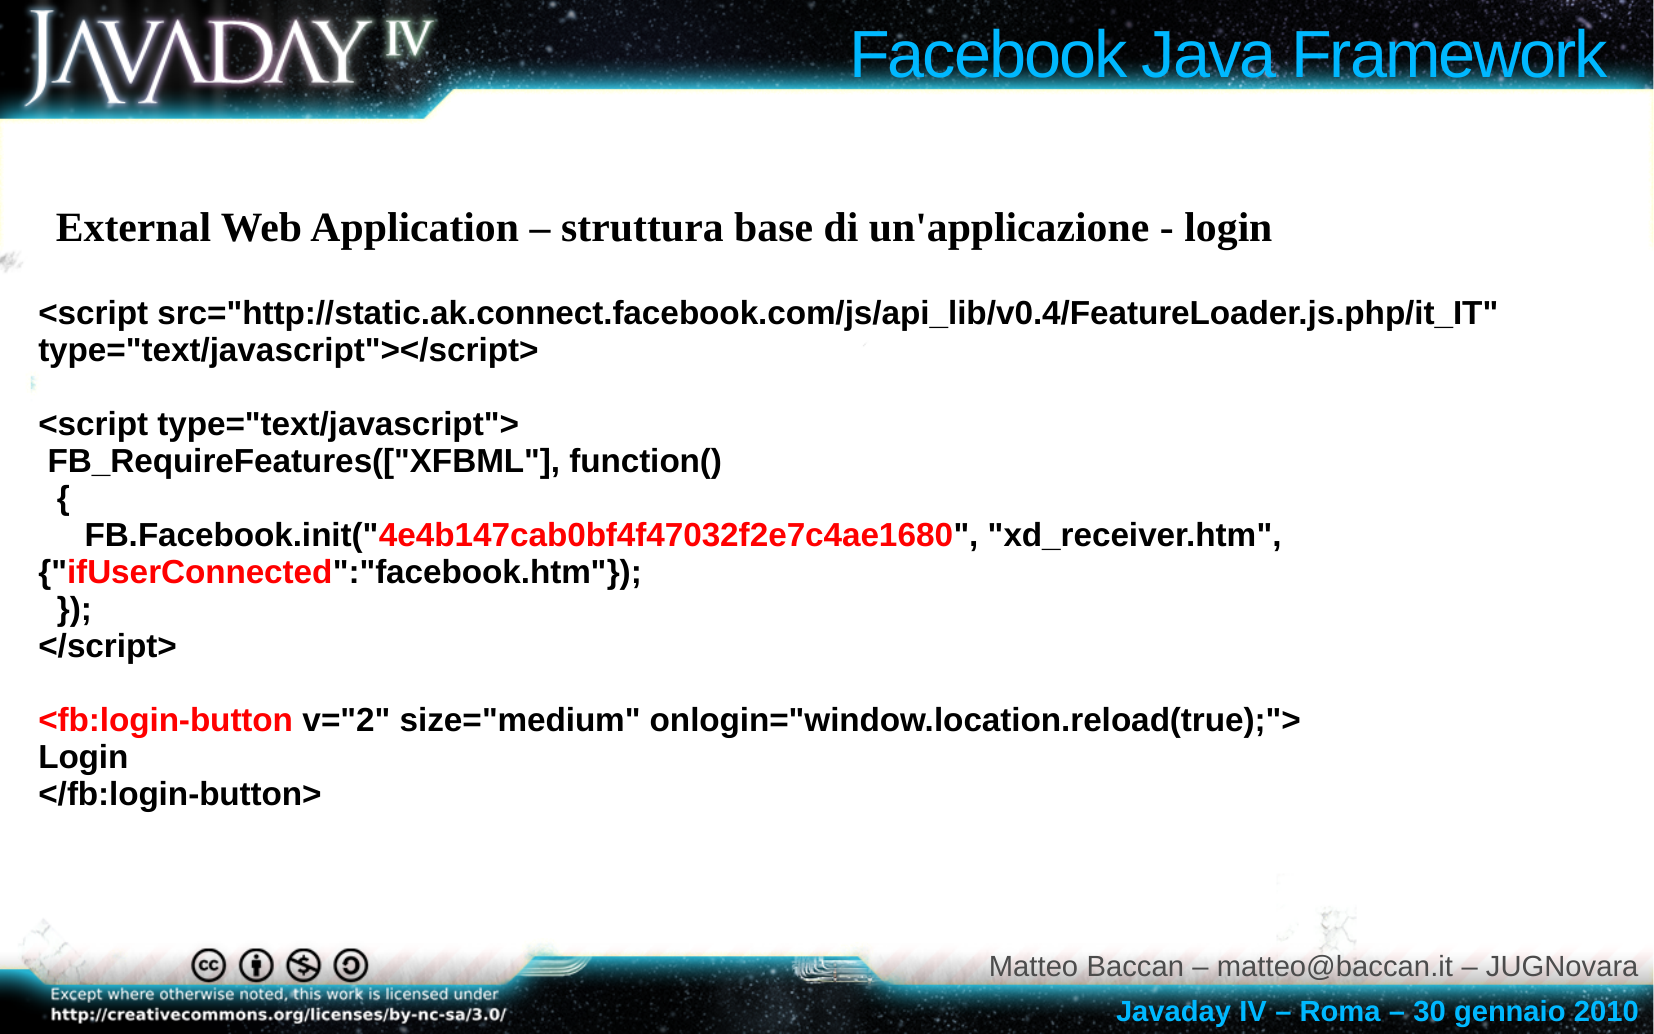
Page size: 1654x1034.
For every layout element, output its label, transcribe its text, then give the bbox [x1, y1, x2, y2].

picture [0, 0, 1654, 1034]
text_box <script src="http://static.ak.connect.facebook.com/js/api_lib/v0.4/FeatureLoader.js.php/it_IT" type="text/javascript"></script> <script type="text/javascript"> FB_RequireFeatures(["XFBML"], function() { FB.Facebook.init("4e4b147cab0bf4f47032f2e7c4ae1680", "xd_receiver.htm", {"ifUserConnected":"facebook.htm"}); }); </script> <fb:login-button v="2" size="medium" onlogin="window.location.reload(true);"> Login </fb:login-button> [23, 287, 1579, 876]
text_box External Web Application – struttura base di un'applicazione - login [41, 173, 1623, 236]
title Facebook Java Framework [132, 5, 1609, 103]
